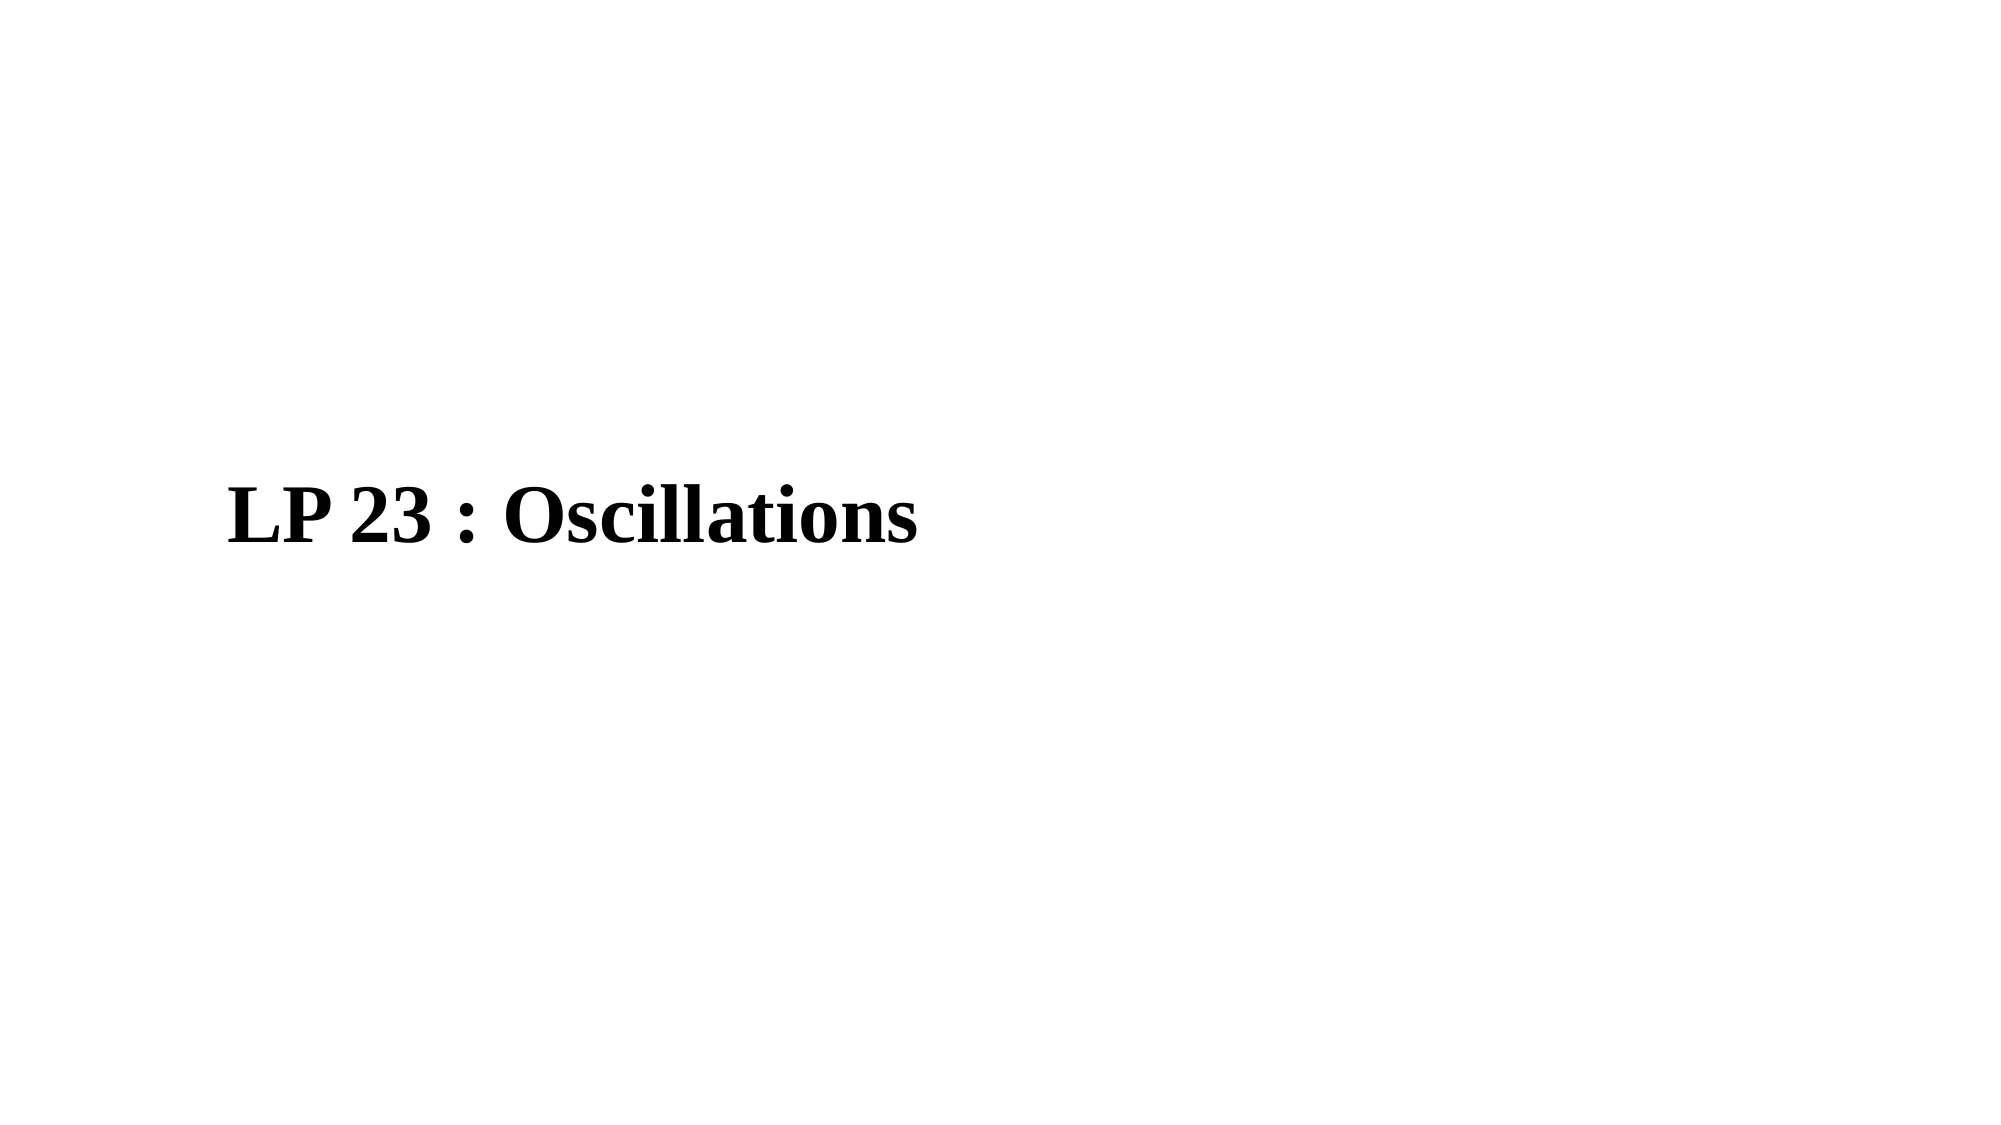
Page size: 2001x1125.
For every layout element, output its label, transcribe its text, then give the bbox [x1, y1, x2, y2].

text_box LP 23 : Oscillations [212, 460, 1016, 568]
